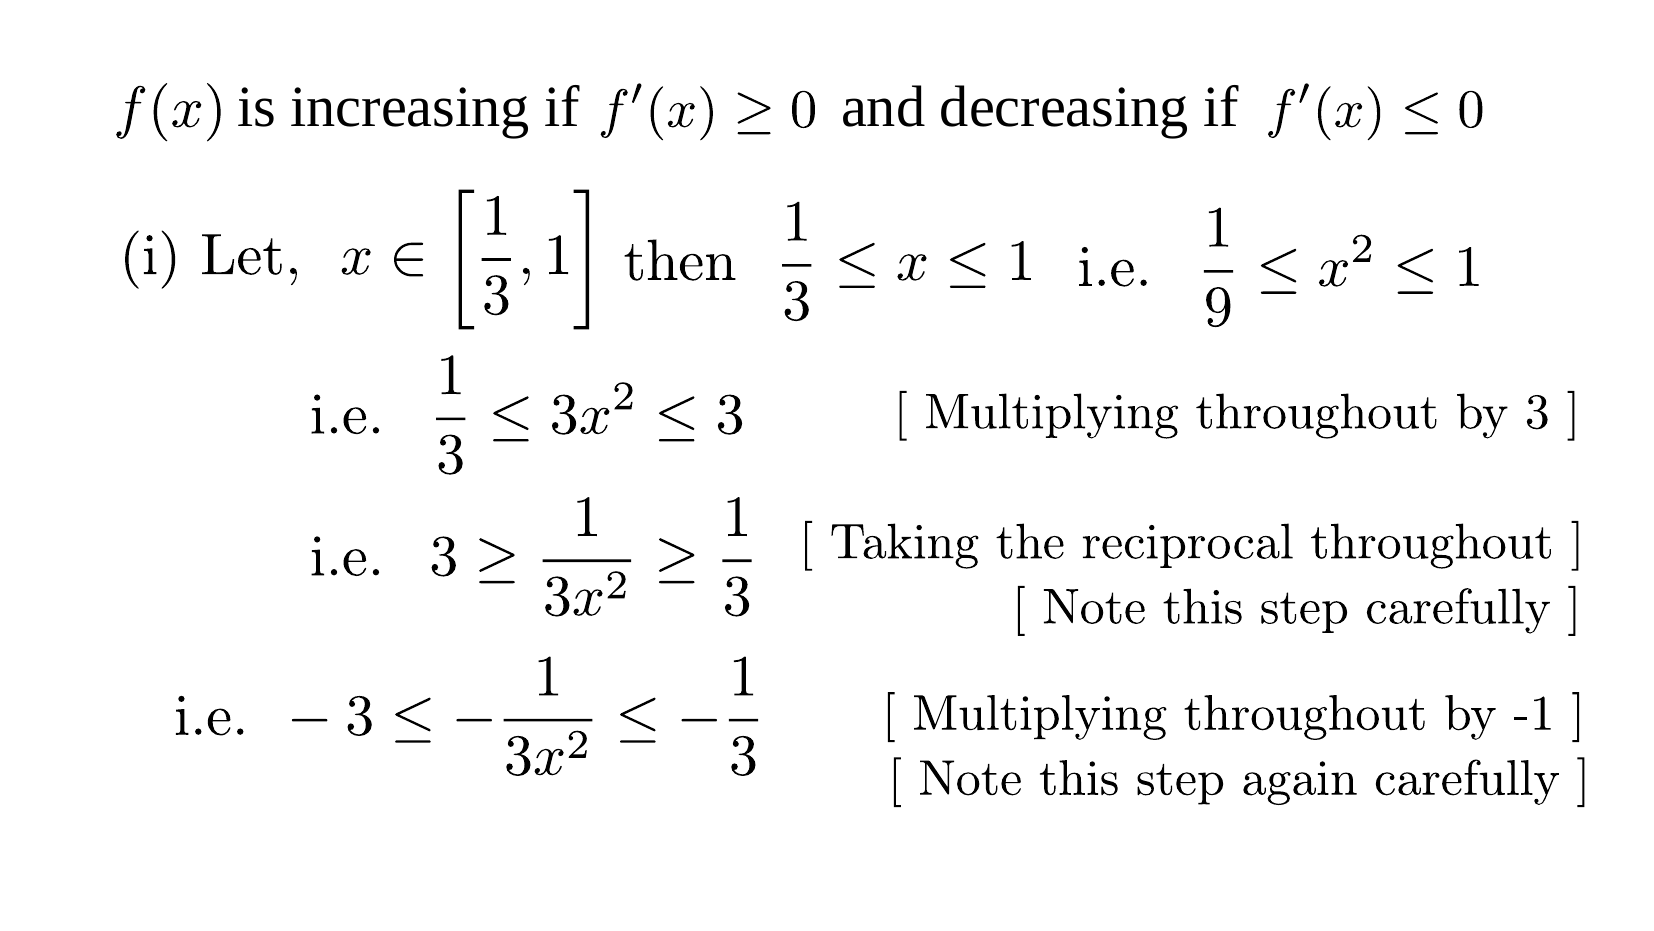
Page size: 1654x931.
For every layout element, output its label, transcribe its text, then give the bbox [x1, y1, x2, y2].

text_box [122, 189, 590, 330]
text_box [896, 390, 1575, 441]
text_box [116, 83, 221, 142]
title is increasing if and decreasing if [47, 37, 1607, 886]
text_box [1079, 207, 1479, 328]
text_box [311, 355, 743, 475]
text_box [1267, 83, 1483, 141]
text_box [884, 692, 1580, 743]
text_box [801, 520, 1579, 571]
text_box [600, 83, 815, 141]
text_box [1014, 585, 1576, 636]
text_box [175, 656, 759, 776]
text_box [890, 757, 1585, 808]
text_box [624, 201, 1031, 322]
text_box [311, 497, 752, 617]
